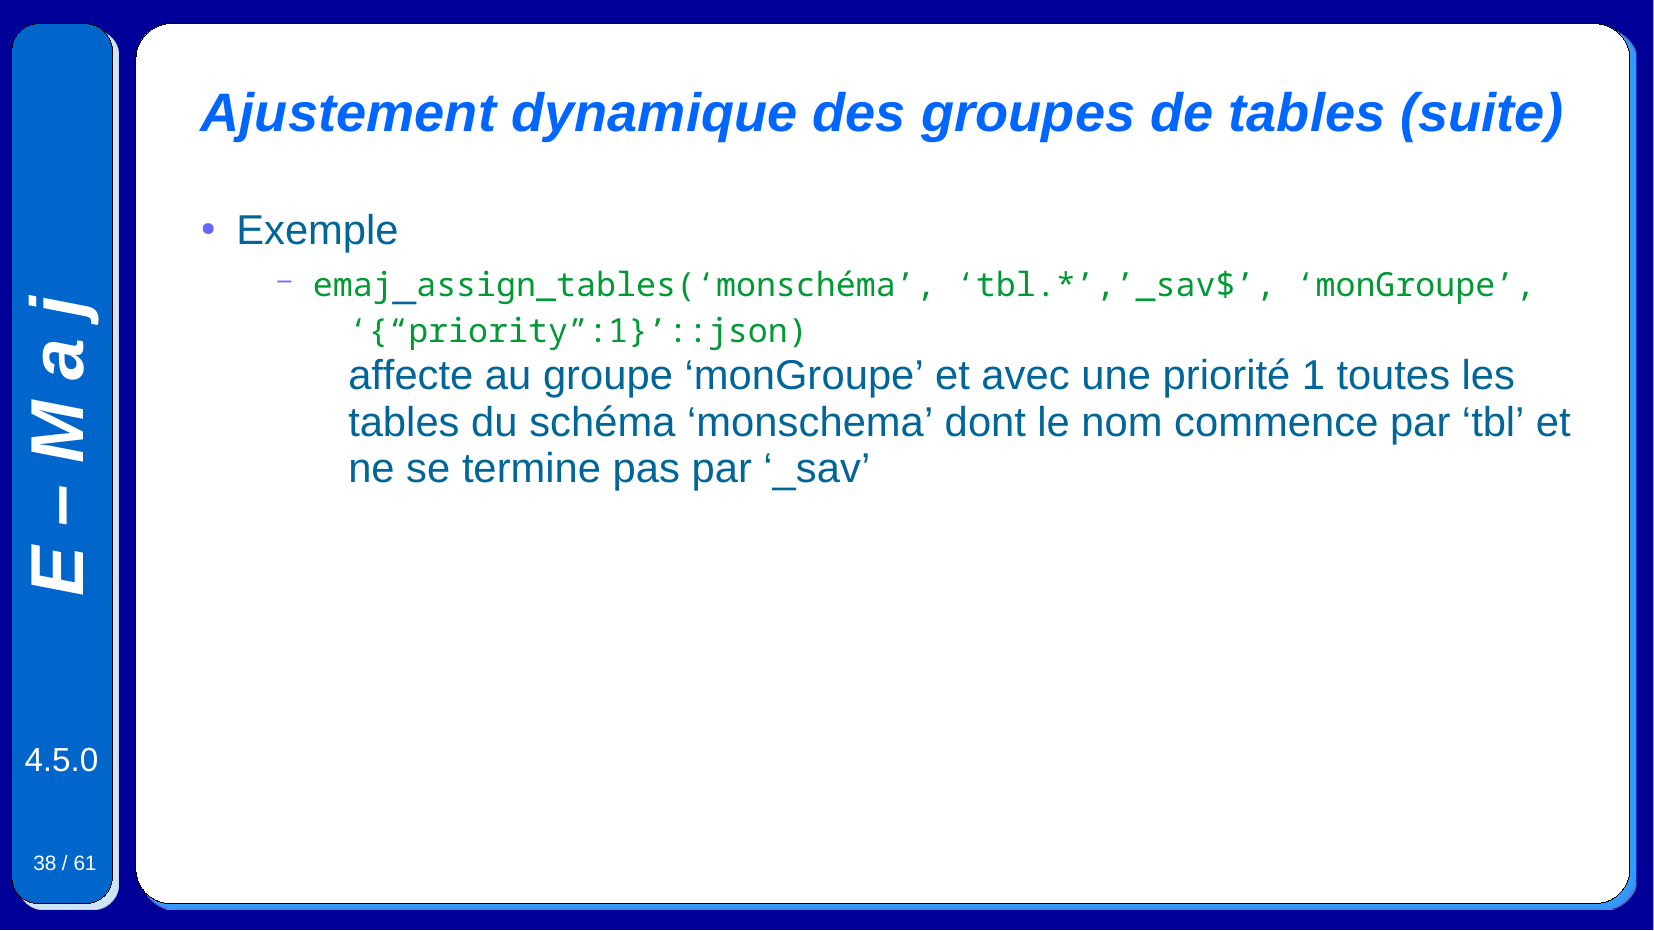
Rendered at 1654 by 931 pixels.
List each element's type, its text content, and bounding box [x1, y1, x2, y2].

list Exemple emaj_assign_tables(‘monschéma’, ‘tbl.*’,’_sav$’, ‘monGroupe’, ‘{“priority”:1}’::json) affecte au groupe ‘monGroupe’ et avec une priorité 1 toutes les tables du schéma ‘monschema’ dont le nom commence par ‘tbl’ et ne se termine pas par ‘_sav’ [177, 206, 1587, 829]
title Ajustement dynamique des groupes de tables (suite) [200, 34, 1575, 191]
